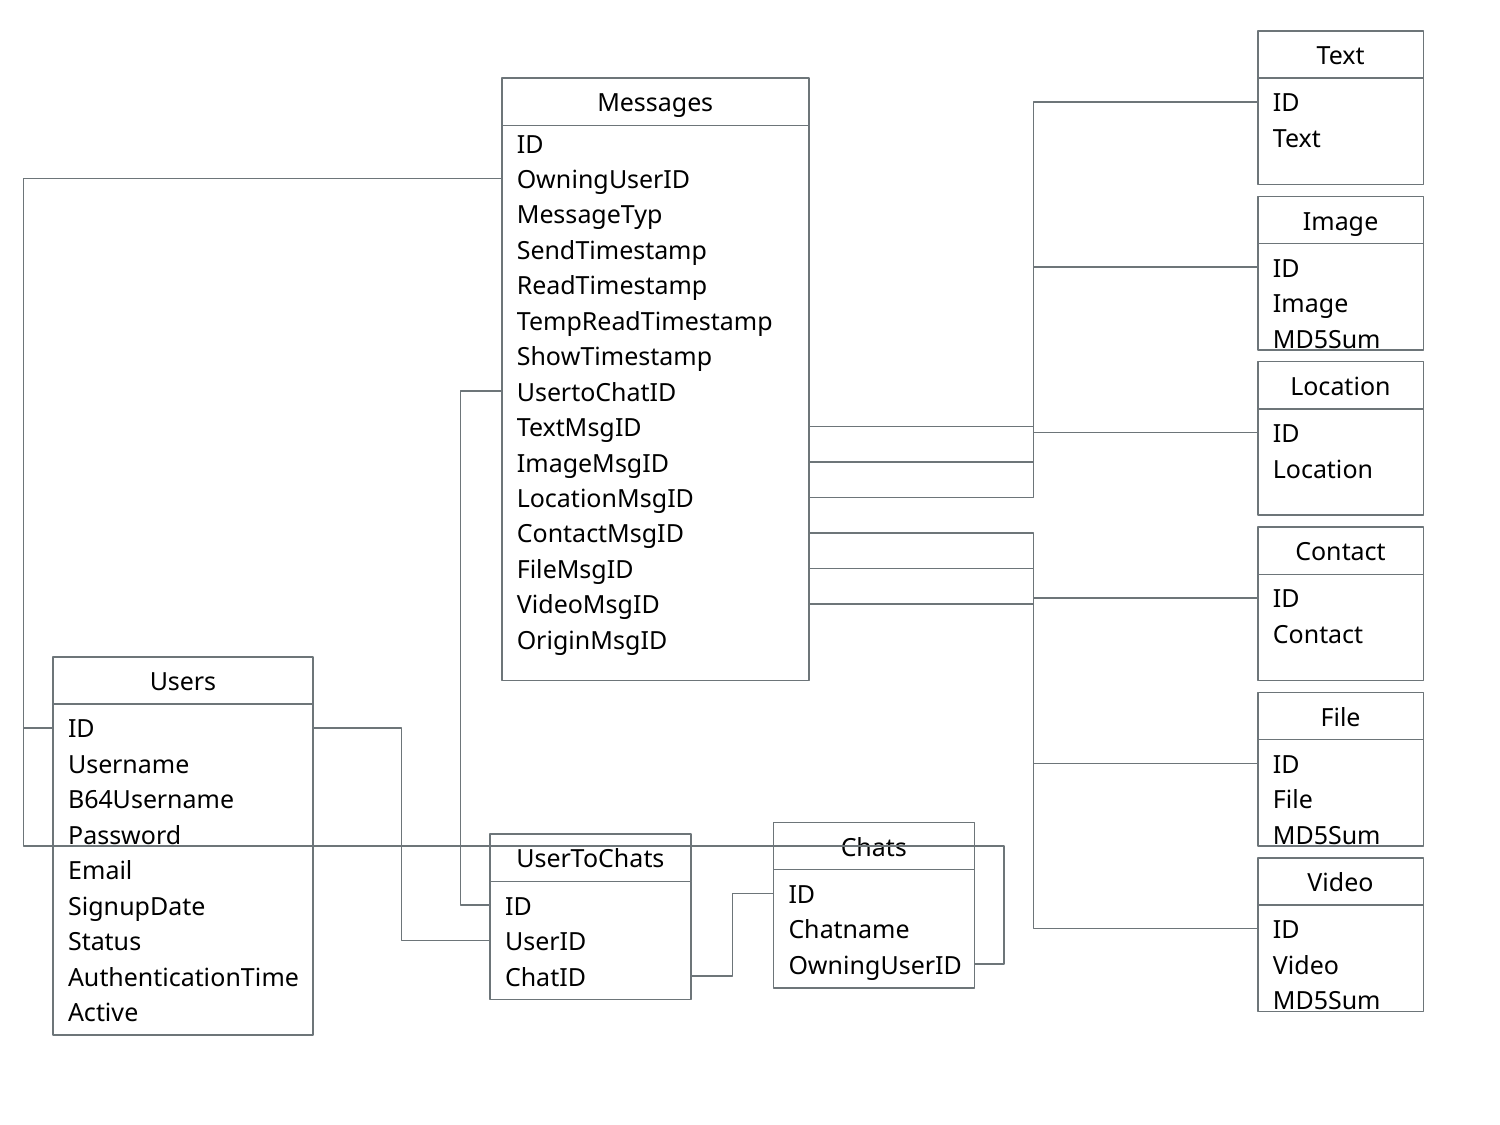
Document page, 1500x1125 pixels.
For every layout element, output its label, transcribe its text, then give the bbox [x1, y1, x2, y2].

text_box ID [774, 881, 974, 905]
text_box TextMsgID [503, 409, 808, 444]
text_box B64Username [53, 787, 313, 811]
text_box Username [53, 751, 313, 775]
text_box UserToChats [490, 834, 691, 845]
text_box ID [490, 893, 691, 917]
text_box Password [54, 822, 312, 845]
text_box Email [54, 858, 312, 882]
text_box ShowTimestamp [503, 338, 808, 374]
text_box Text [1258, 125, 1423, 149]
text_box ID [1258, 421, 1423, 444]
text_box Chatname [774, 917, 974, 941]
text_box MessageTyp [502, 196, 809, 232]
text_box LocationMsgID [502, 480, 809, 515]
text_box Active [54, 1000, 312, 1023]
text_box OwningUserID [502, 161, 809, 196]
text_box ID [1258, 751, 1423, 775]
text_box ID [1258, 586, 1423, 610]
text_box AuthenticationTime [54, 964, 312, 988]
text_box MD5Sum [1258, 326, 1423, 350]
text_box Video [1258, 952, 1423, 976]
text_box MD5Sum [1258, 988, 1423, 1011]
text_box TempReadTimestamp [503, 303, 808, 338]
text_box Status [54, 929, 312, 952]
text_box ImageMsgID [502, 444, 809, 480]
text_box Image [1258, 291, 1423, 315]
text_box ID [1258, 90, 1423, 114]
text_box SendTimestamp [503, 232, 808, 267]
text_box VideoMsgID [502, 586, 809, 622]
text_box Contact [1258, 622, 1423, 645]
text_box Location [1258, 362, 1423, 408]
text_box Image [1258, 196, 1423, 243]
text_box OriginMsgID [502, 622, 809, 657]
text_box Chats [774, 847, 974, 869]
text_box UserID [490, 929, 691, 952]
text_box UserToChats [490, 847, 691, 881]
text_box Messages [502, 78, 809, 125]
text_box ID [1258, 917, 1423, 941]
text_box ReadTimestamp [503, 267, 808, 303]
text_box Chats [774, 822, 974, 845]
text_box MD5Sum [1258, 822, 1423, 846]
text_box File [1258, 787, 1423, 811]
text_box Contact [1258, 527, 1423, 574]
text_box Video [1258, 858, 1423, 904]
text_box UsertoChatID [503, 374, 808, 409]
text_box ContactMsgID [502, 515, 809, 551]
text_box Text [1258, 31, 1423, 77]
text_box OwningUserID [774, 952, 974, 976]
text_box ChatID [490, 964, 691, 988]
text_box ID [53, 716, 313, 740]
text_box Location [1258, 456, 1423, 480]
text_box File [1258, 692, 1423, 739]
text_box ID [1258, 255, 1423, 279]
text_box SignupDate [54, 893, 312, 917]
text_box ID [502, 125, 809, 161]
text_box FileMsgID [502, 551, 809, 586]
text_box Users [53, 657, 313, 703]
